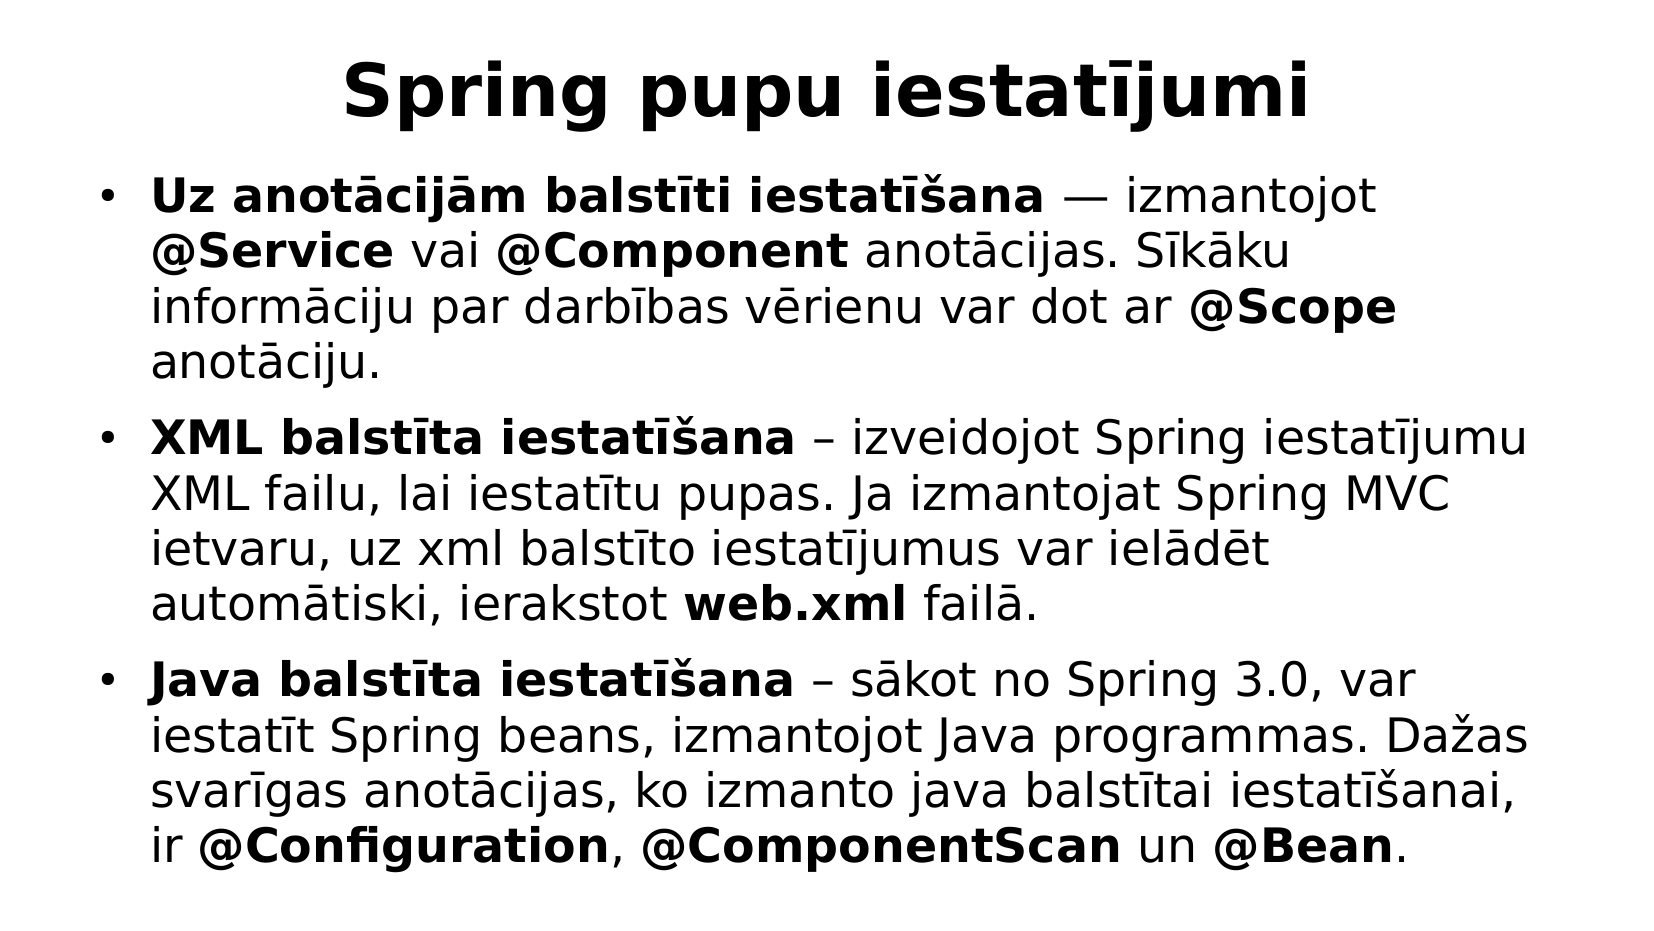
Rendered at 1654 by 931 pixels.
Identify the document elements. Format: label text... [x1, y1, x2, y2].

title Spring pupu iestatījumi [82, 6, 1571, 177]
list Uz anotācijām balstīti iestatīšana — izmantojot @Service vai @Component anotācijas. Sīkāku informāciju par darbības vērienu var dot ar @Scope anotāciju. XML balstīta iestatīšana – izveidojot Spring iestatījumu XML failu, lai iestatītu pupas. Ja izmantojat Spring MVC ietvaru, uz xml balstīto iestatījumus var ielādēt automātiski, ierakstot web.xml failā. Java balstīta iestatīšana – sākot no Spring 3.0, var iestatīt Spring beans, izmantojot Java programmas. Dažas svarīgas anotācijas, ko izmanto java balstītai iestatīšanai, ir @Configuration, @ComponentScan un @Bean. [82, 168, 1538, 889]
